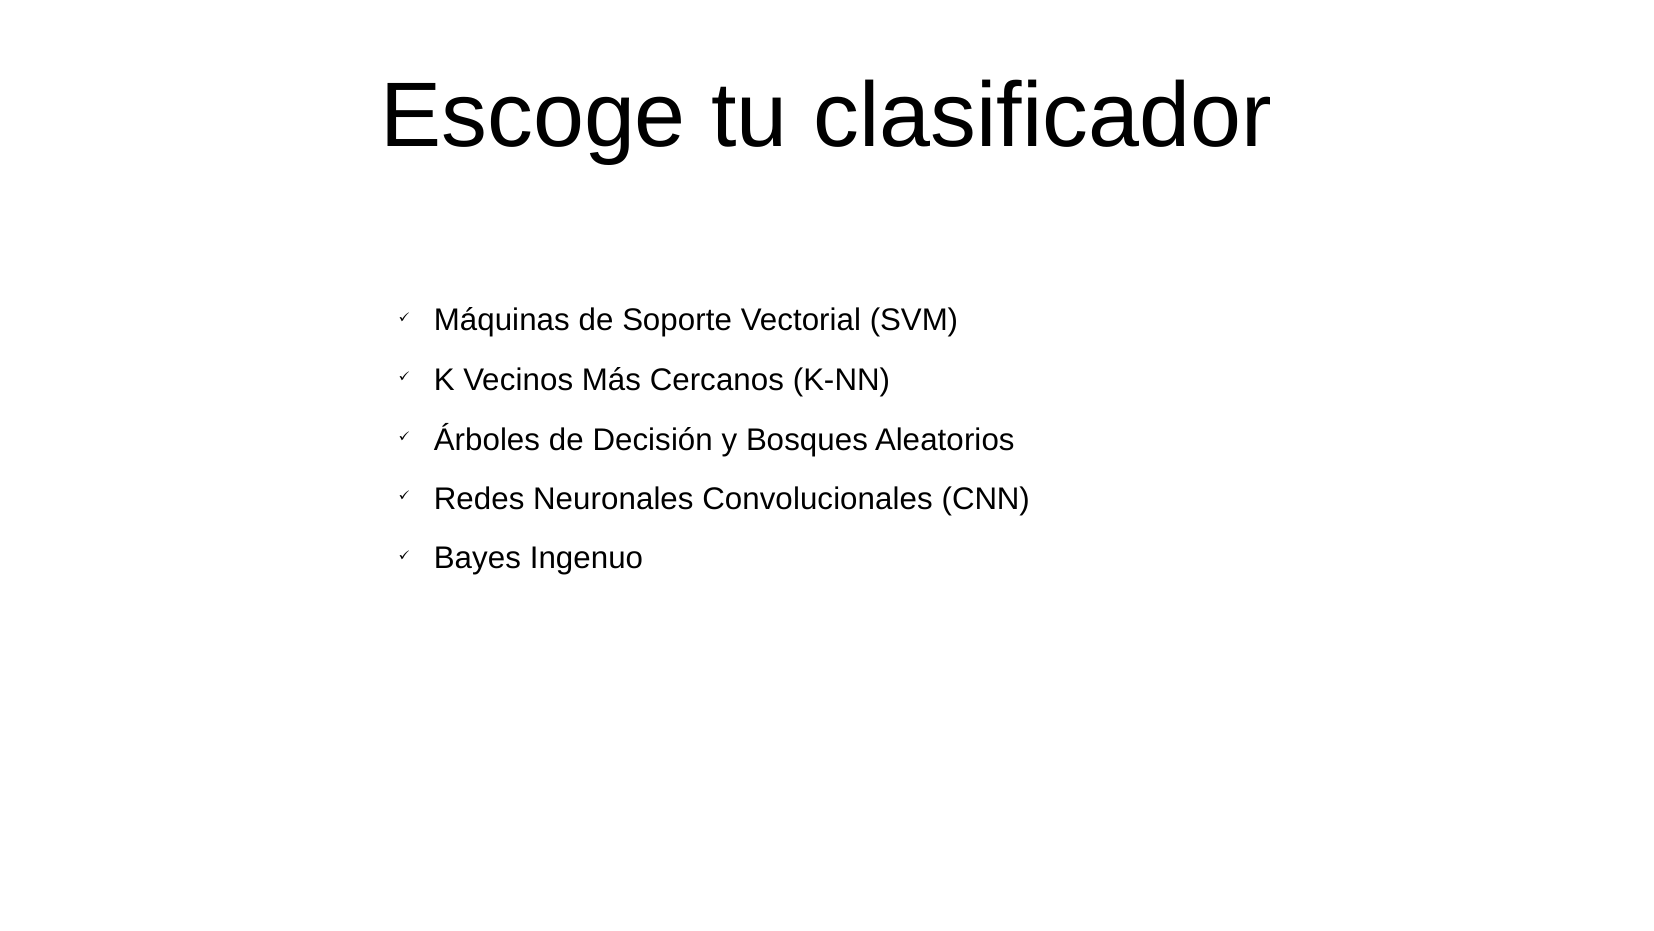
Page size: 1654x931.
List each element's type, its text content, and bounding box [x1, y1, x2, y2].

text_box Máquinas de Soporte Vectorial (SVM) K Vecinos Más Cercanos (K-NN) Árboles de Decisión y Bosques Aleatorios Redes Neuronales Convolucionales (CNN) Bayes Ingenuo [383, 295, 1337, 632]
title Escoge tu clasificador [82, 37, 1571, 193]
